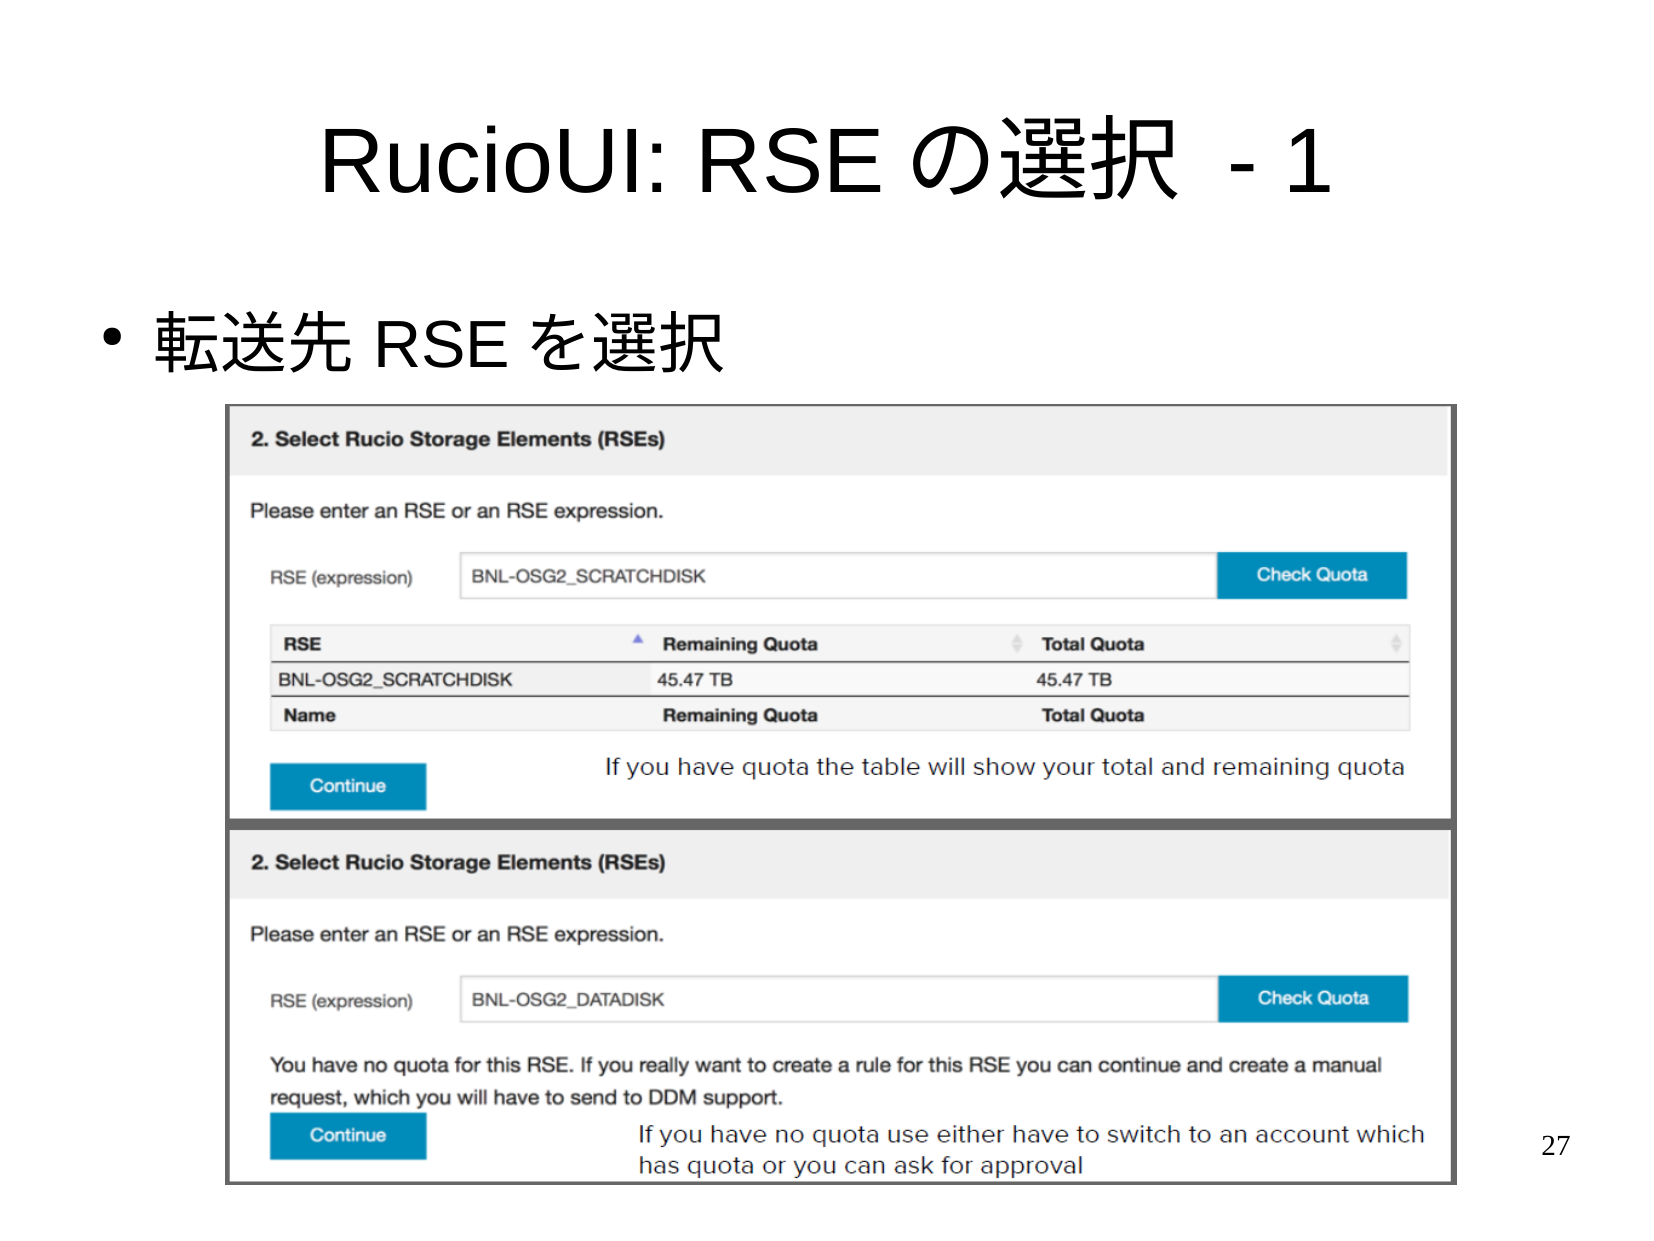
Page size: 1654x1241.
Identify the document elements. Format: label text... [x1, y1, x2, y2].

title RucioUI: RSEの選択 - 1 [82, 49, 1571, 257]
picture [225, 404, 1457, 1186]
list 転送先RSEを選択 [82, 290, 1571, 1010]
